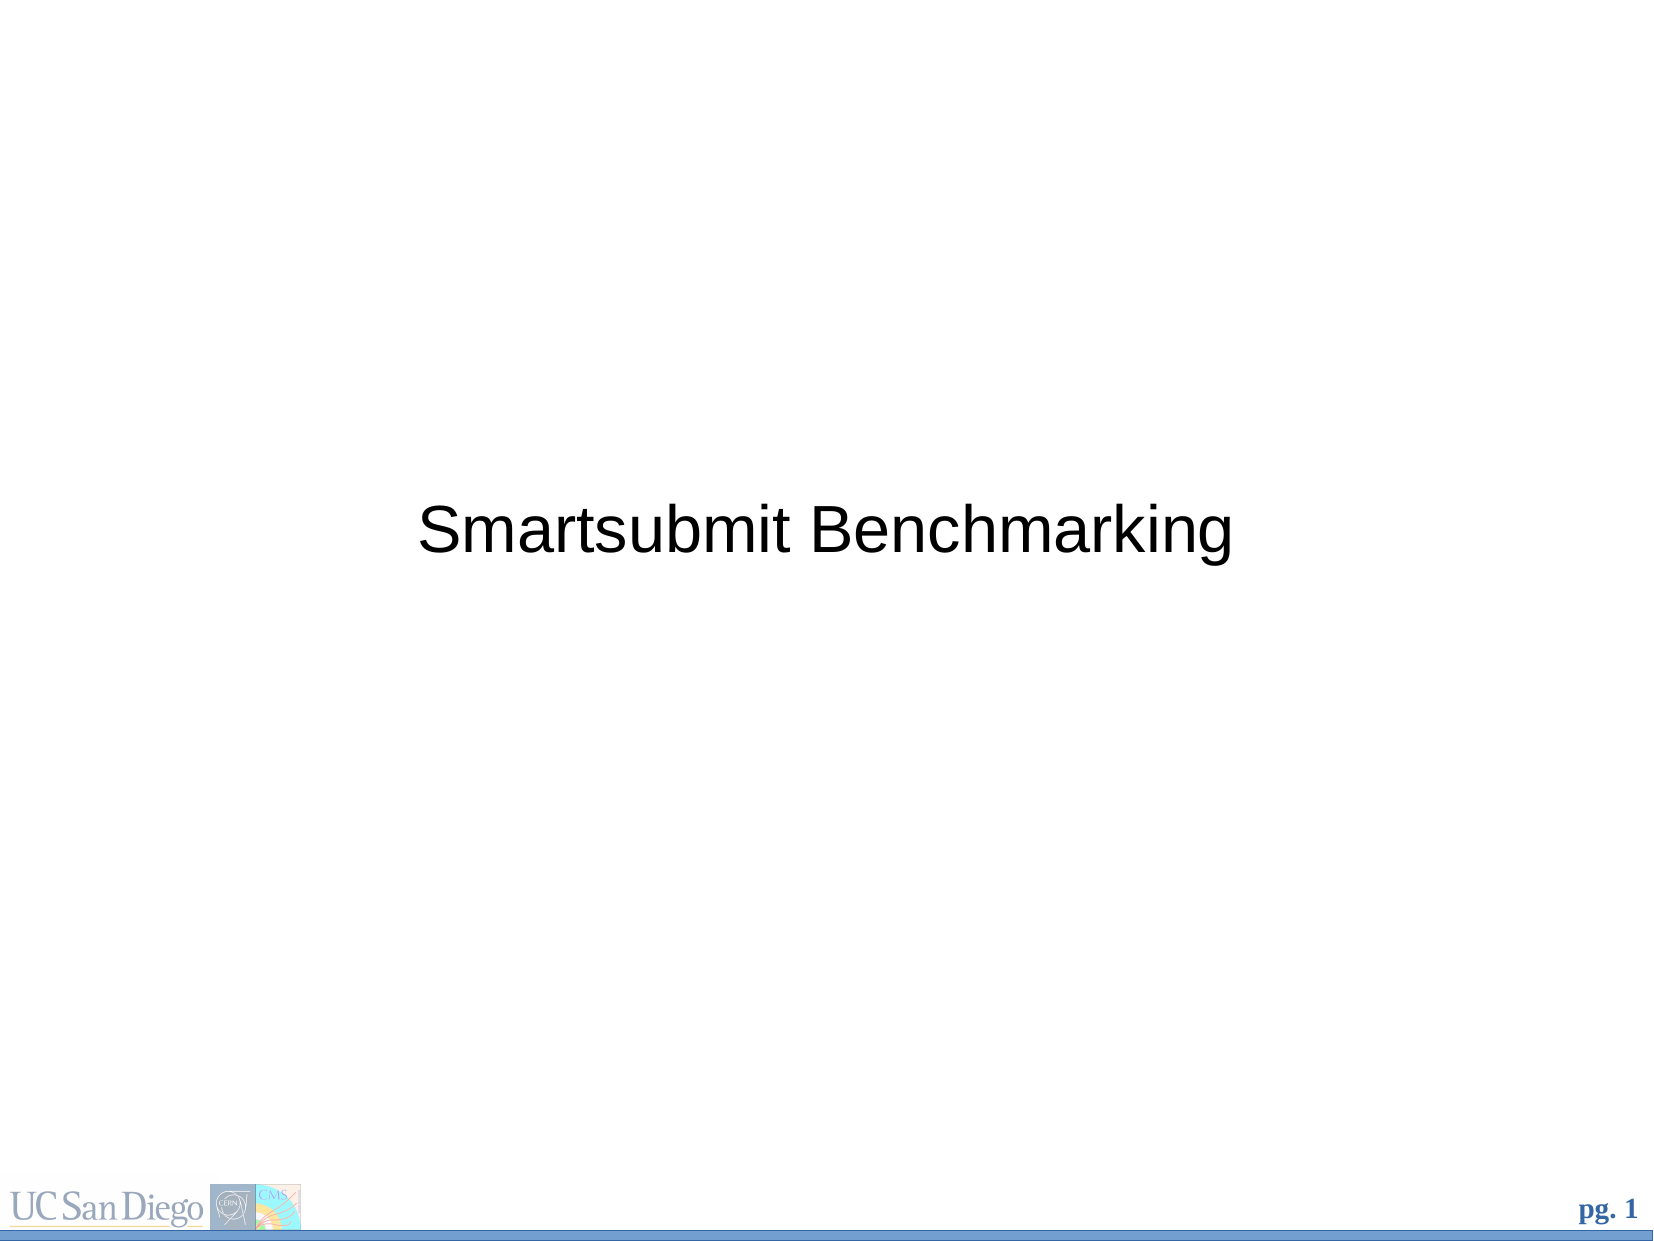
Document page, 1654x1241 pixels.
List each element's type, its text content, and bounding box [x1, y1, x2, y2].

subtitle Smartsubmit Benchmarking [82, 49, 1571, 1010]
